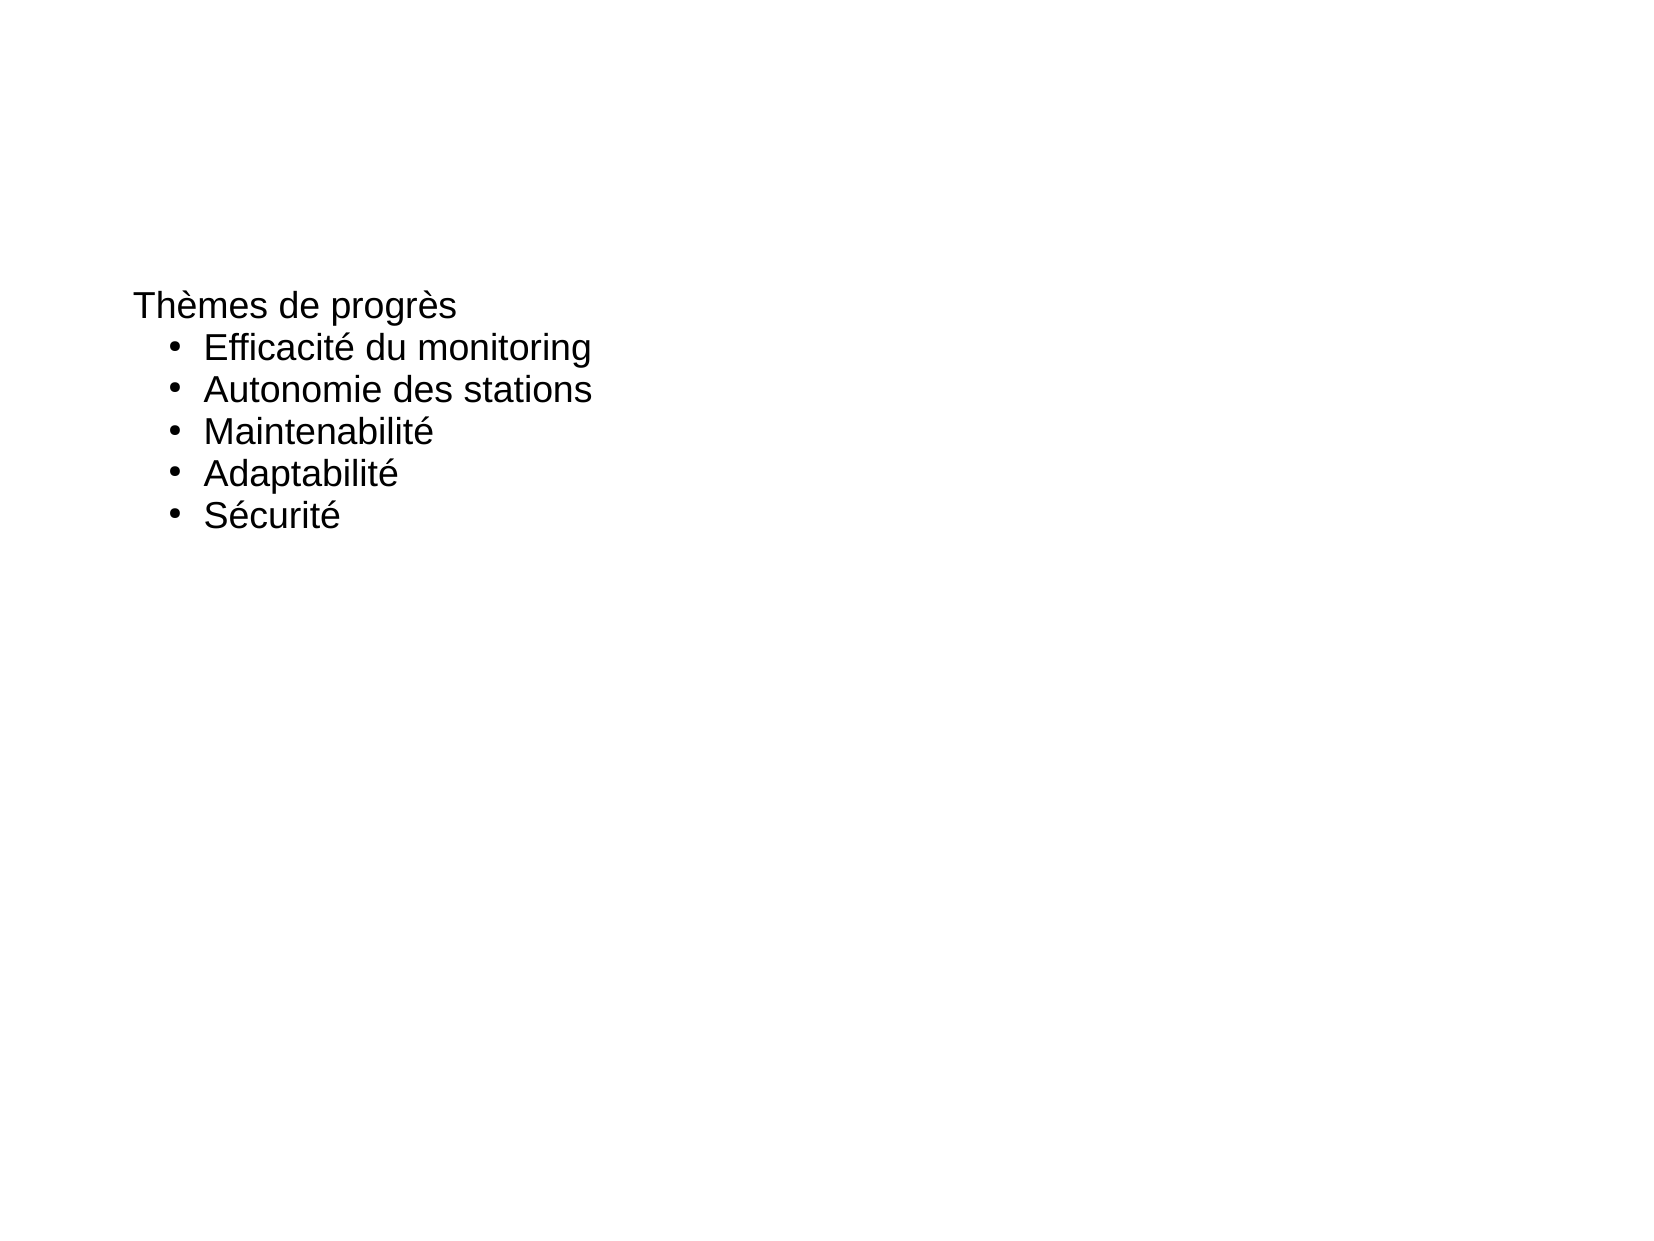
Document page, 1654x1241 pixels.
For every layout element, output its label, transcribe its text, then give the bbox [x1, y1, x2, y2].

text_box Thèmes de progrès Efficacité du monitoring Autonomie des stations Maintenabilité Adaptabilité Sécurité [118, 276, 1518, 544]
